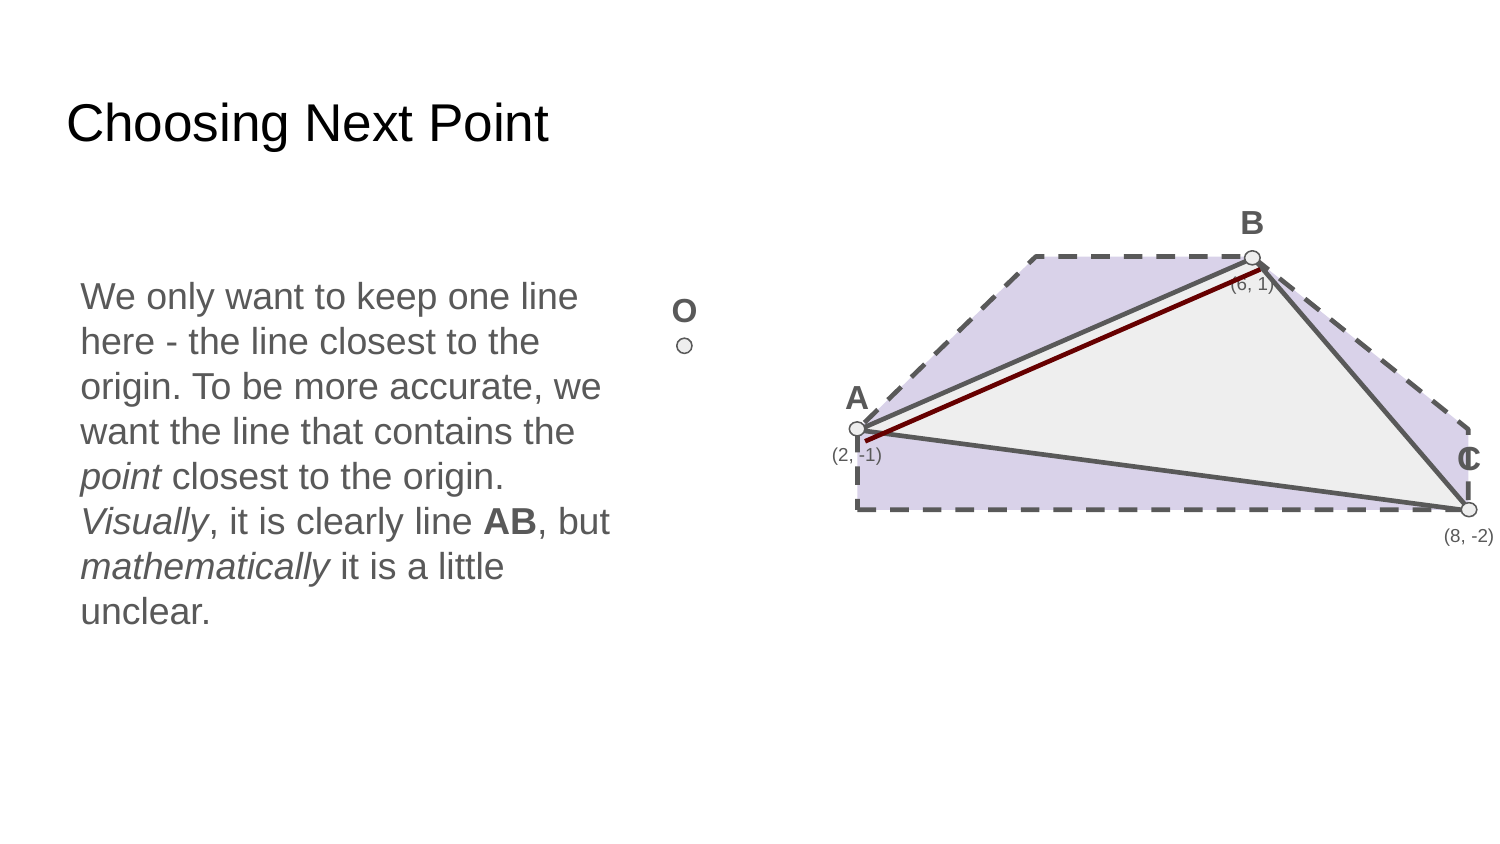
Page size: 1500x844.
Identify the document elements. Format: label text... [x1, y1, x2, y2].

text_box [857, 297, 1477, 517]
text_box [893, 256, 1262, 426]
title Choosing Next Point [51, 72, 1449, 167]
text_box B [1216, 186, 1289, 257]
text_box [850, 432, 878, 436]
text_box [676, 345, 693, 354]
text_box (6, 1) [1201, 264, 1303, 303]
text_box C [1433, 421, 1500, 492]
text_box (2, -1) [806, 435, 908, 474]
text_box We only want to keep one line here - the line closest to the origin. To be more accurate, we want the line that contains the point closest to the origin. Visually, it is clearly line AB, but mathematically it is a little unclear. [65, 256, 656, 648]
text_box A [821, 361, 893, 432]
text_box (8, -2) [1418, 515, 1500, 554]
text_box O [648, 274, 721, 345]
